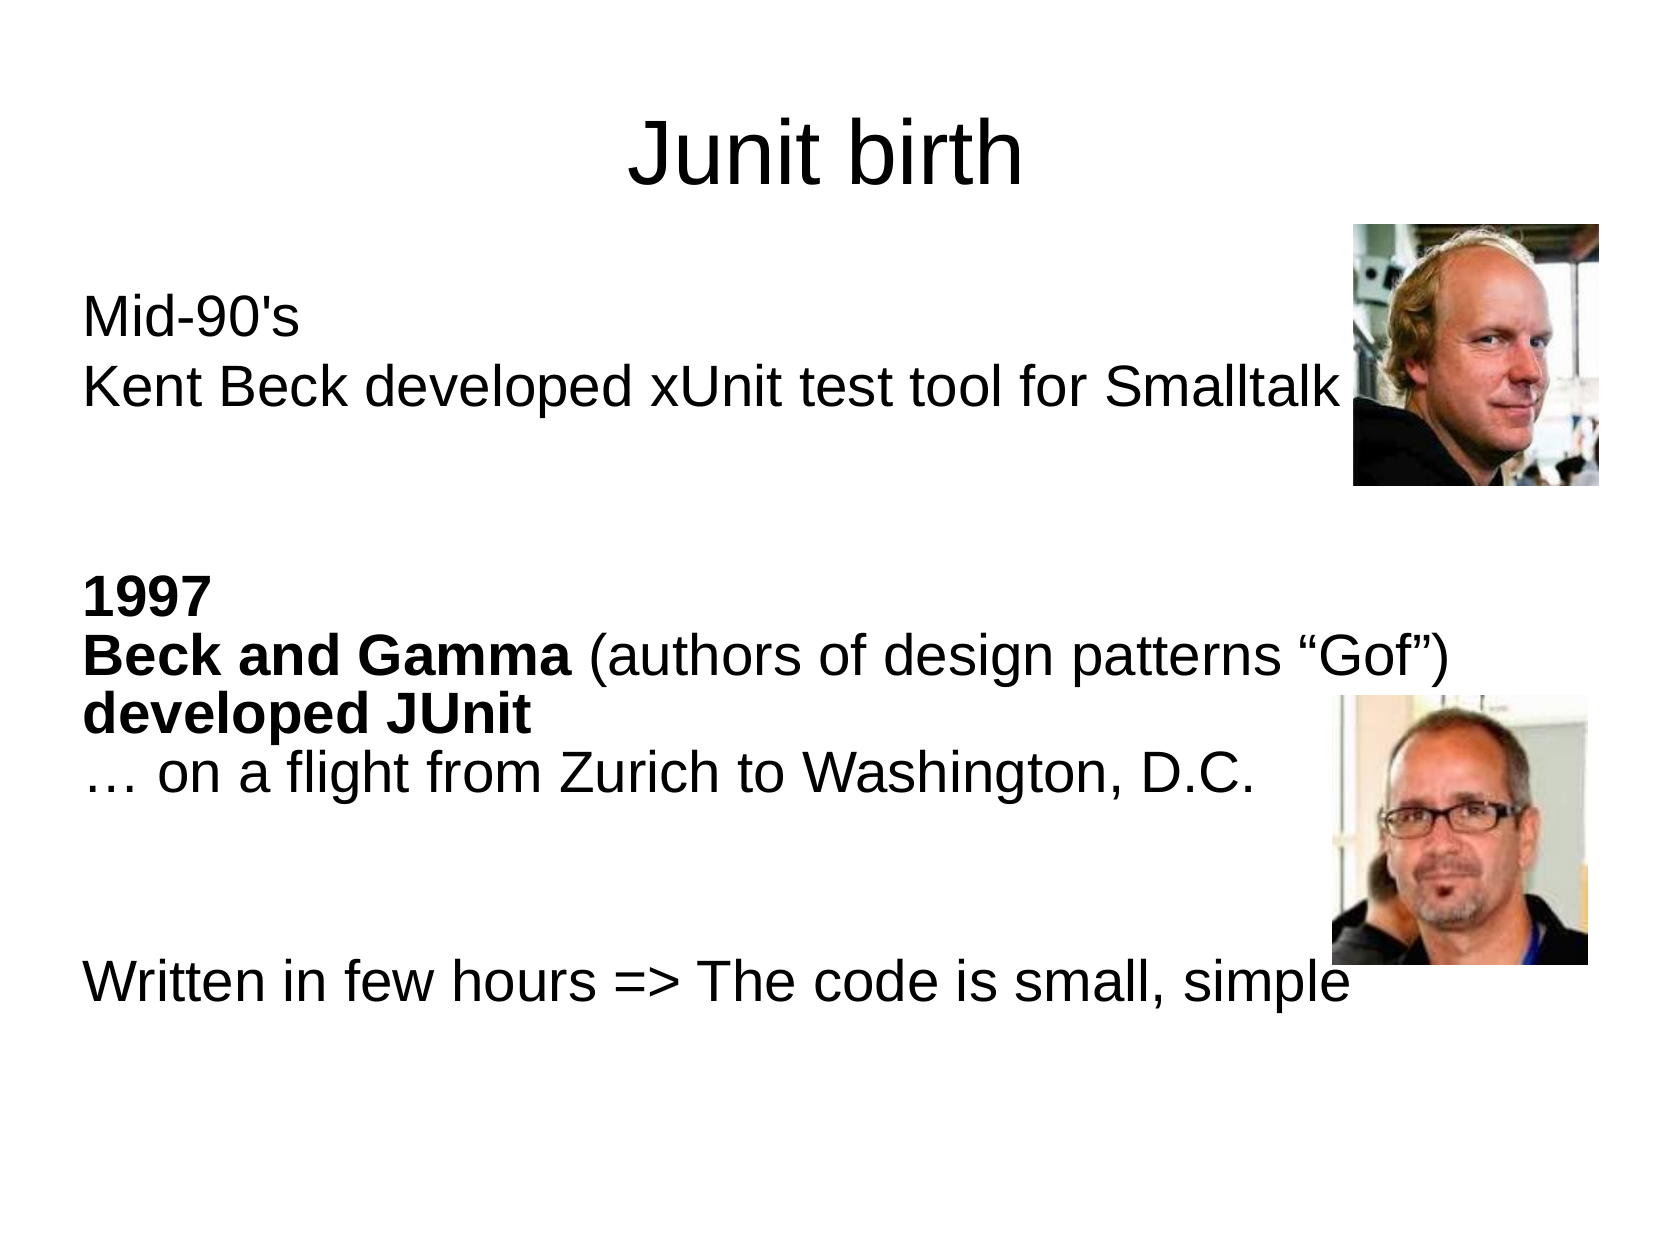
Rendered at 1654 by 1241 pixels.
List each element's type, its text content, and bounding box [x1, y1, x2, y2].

picture [1353, 224, 1599, 486]
title Junit birth [82, 49, 1571, 257]
picture [1332, 695, 1588, 965]
list Mid-90's Kent Beck developed xUnit test tool for Smalltalk 1997 Beck and Gamma (authors of design patterns “Gof”) developed JUnit … on a flight from Zurich to Washington, D.C. Written in few hours => The code is small, simple [82, 290, 1571, 1156]
